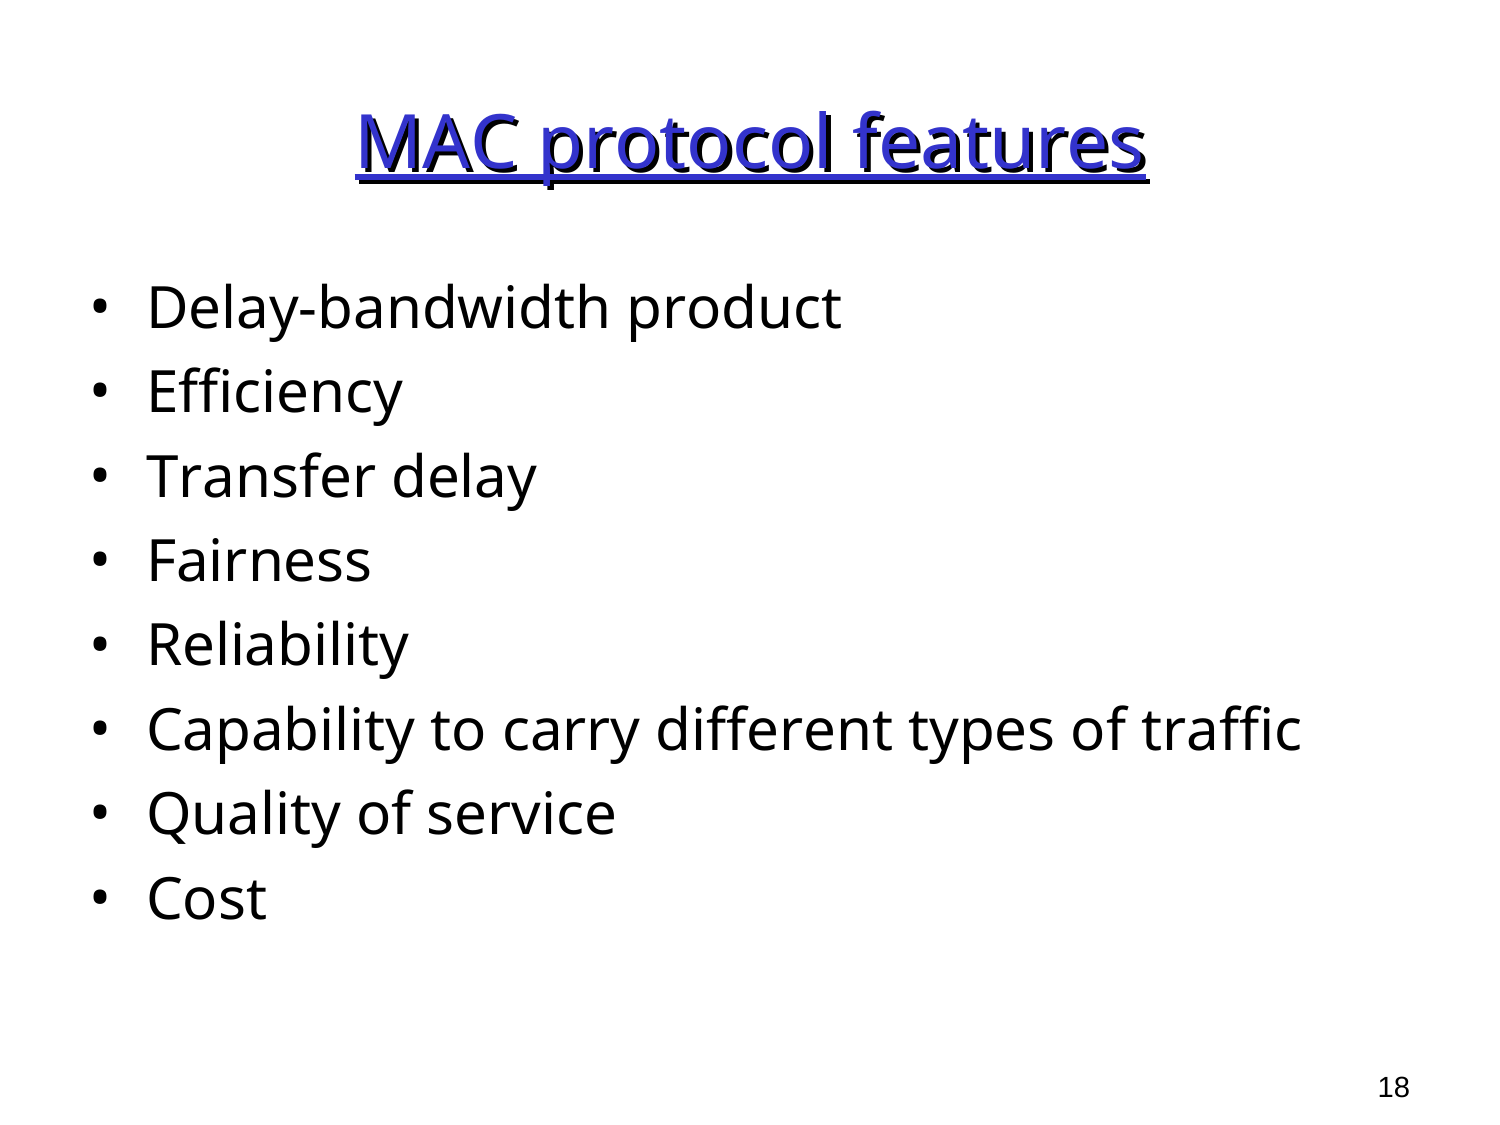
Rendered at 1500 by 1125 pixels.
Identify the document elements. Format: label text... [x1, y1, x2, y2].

title MAC protocol features [75, 45, 1426, 233]
list Delay-bandwidth product Efficiency Transfer delay Fairness Reliability Capability to carry different types of traffic Quality of service Cost [75, 262, 1426, 1039]
